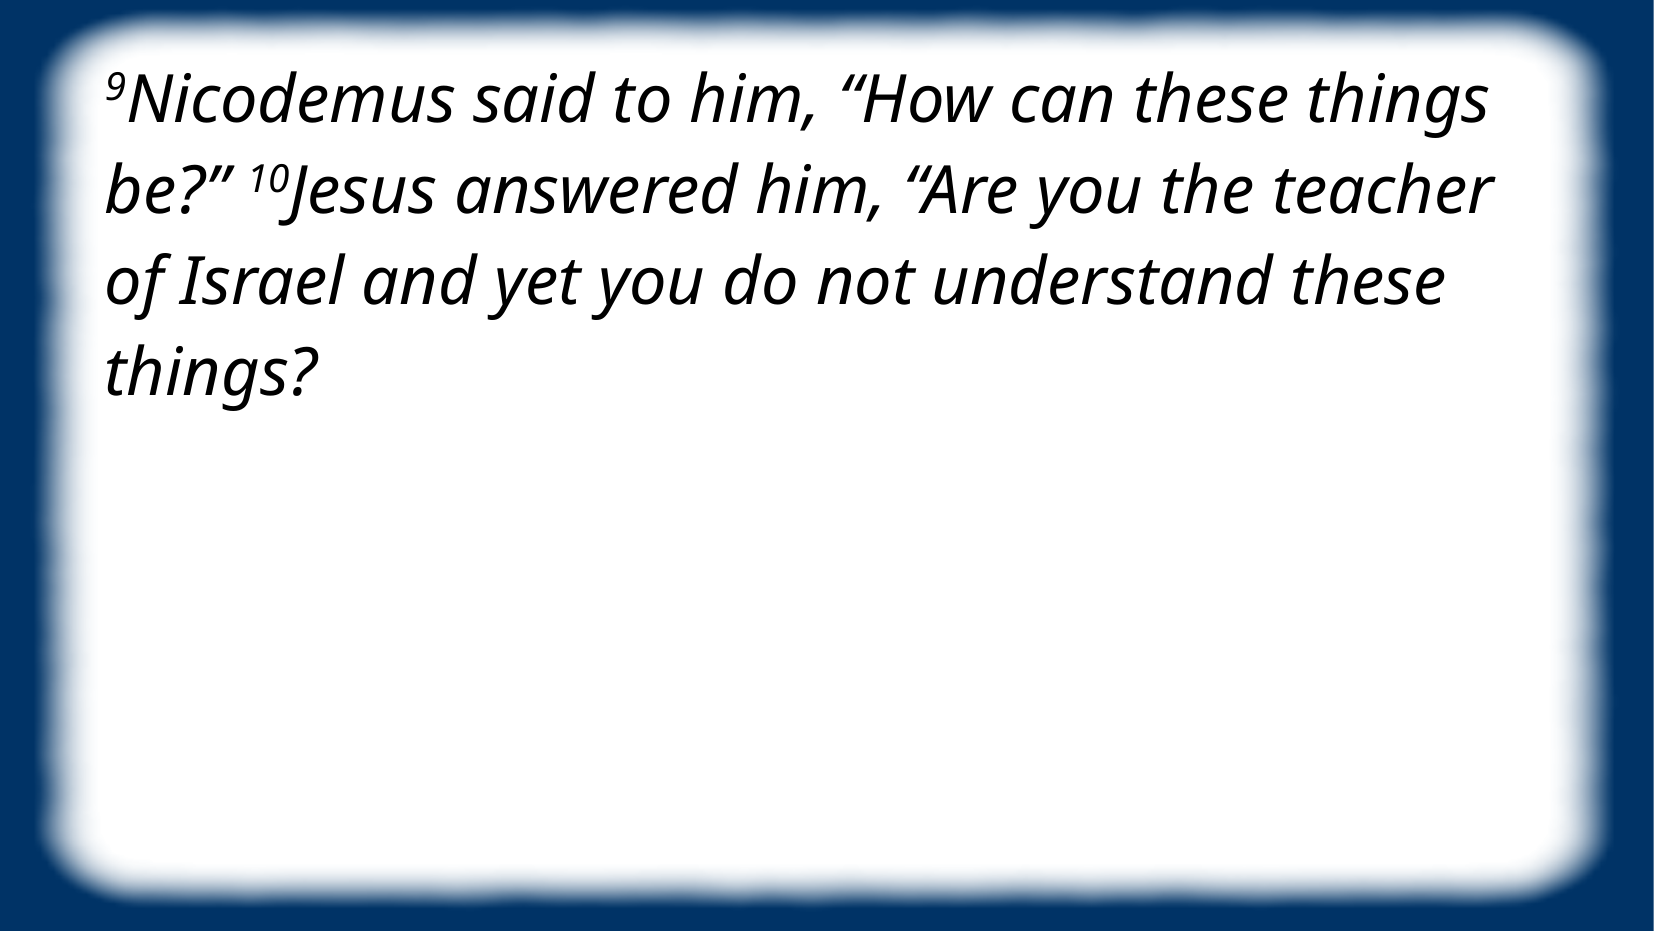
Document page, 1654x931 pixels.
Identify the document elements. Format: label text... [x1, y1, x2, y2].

text_box 9Nicodemus said to him, “How can these things be?” 10Jesus answered him, “Are you the teacher of Israel and yet you do not understand these things? [90, 44, 1561, 415]
picture [0, 0, 1654, 931]
